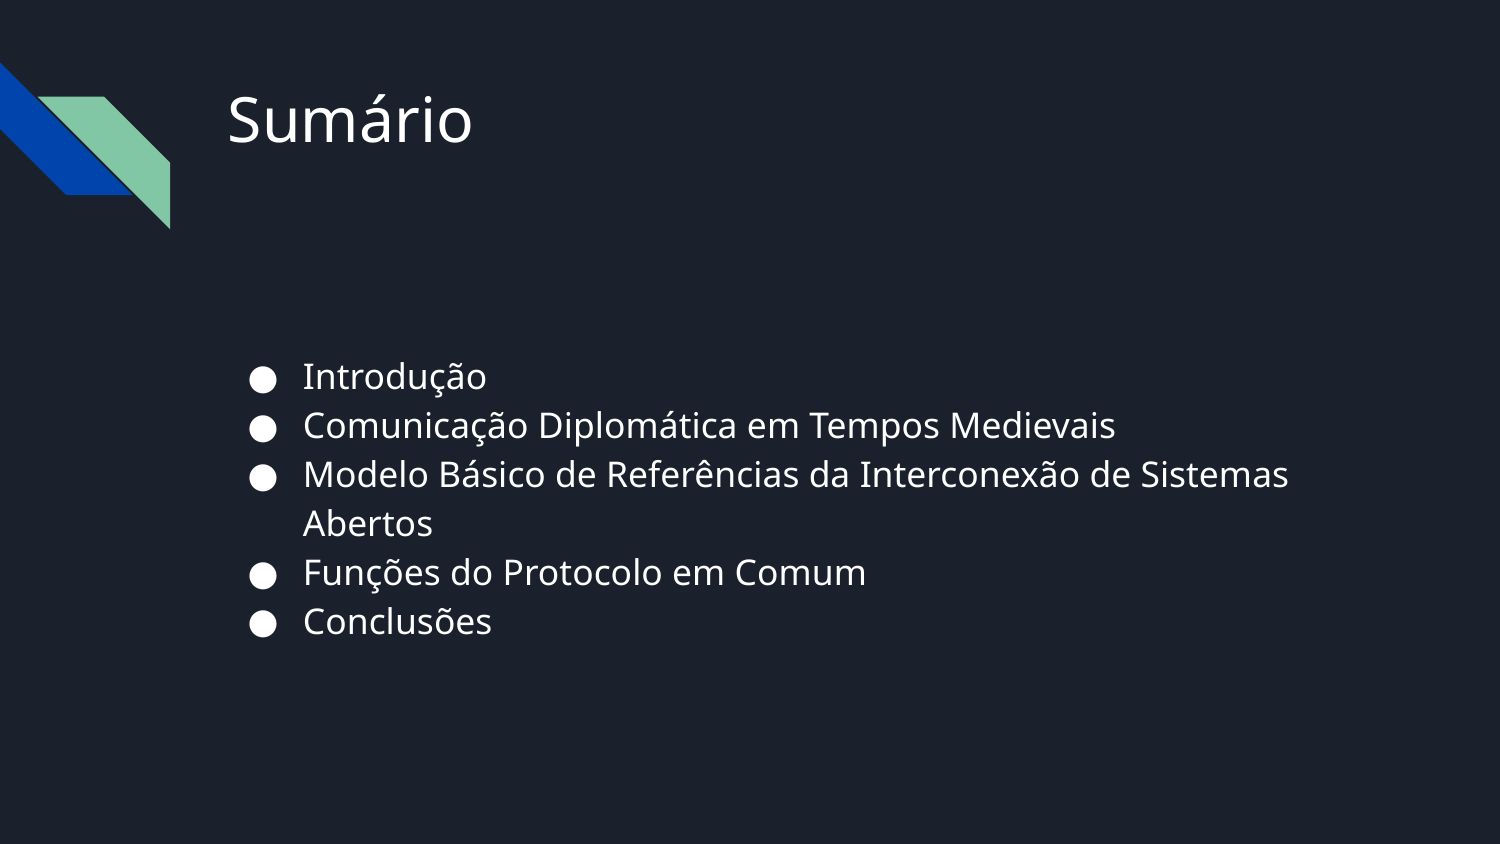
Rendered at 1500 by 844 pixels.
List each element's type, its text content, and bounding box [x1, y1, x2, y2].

title Sumário [212, 64, 1368, 215]
list Introdução Comunicação Diplomática em Tempos Medievais Modelo Básico de Referências da Interconexão de Sistemas Abertos Funções do Protocolo em Comum Conclusões [212, 257, 1368, 735]
